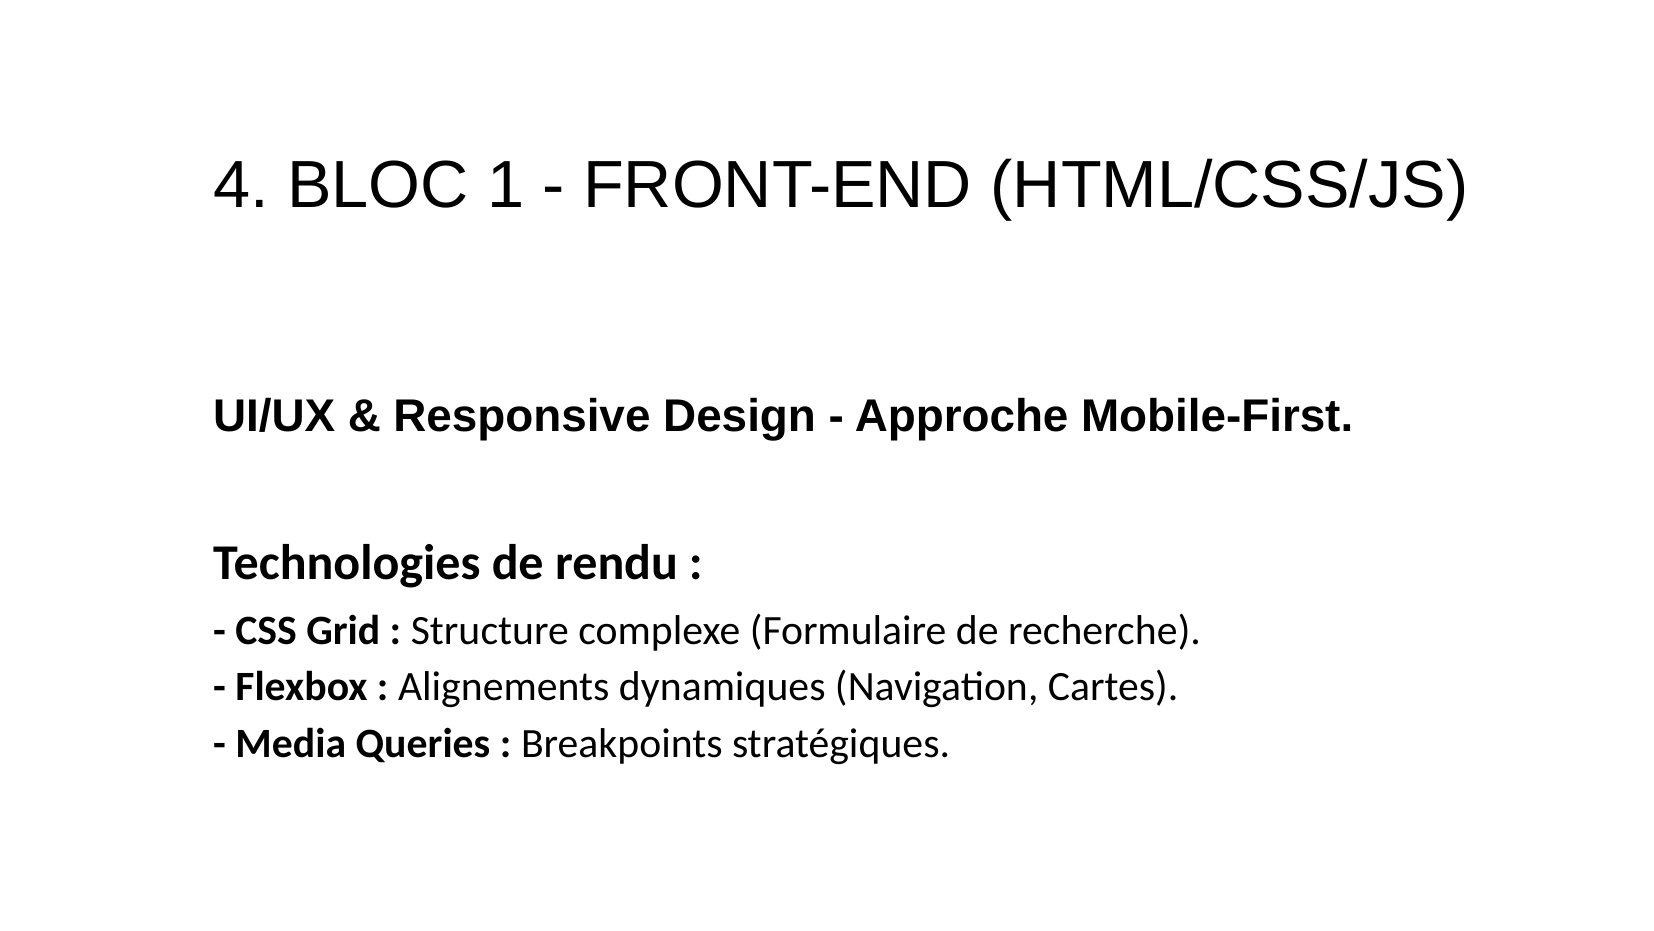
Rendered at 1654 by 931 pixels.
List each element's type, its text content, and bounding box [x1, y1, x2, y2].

subtitle 4. BLOC 1 - FRONT-END (HTML/CSS/JS) UI/UX & Responsive Design - Approche Mobile-First. Technologies de rendu : - CSS Grid : Structure complexe (Formulaire de recherche). - Flexbox : Alignements dynamiques (Navigation, Cartes). - Media Queries : Breakpoints stratégiques. [58, 47, 1624, 916]
